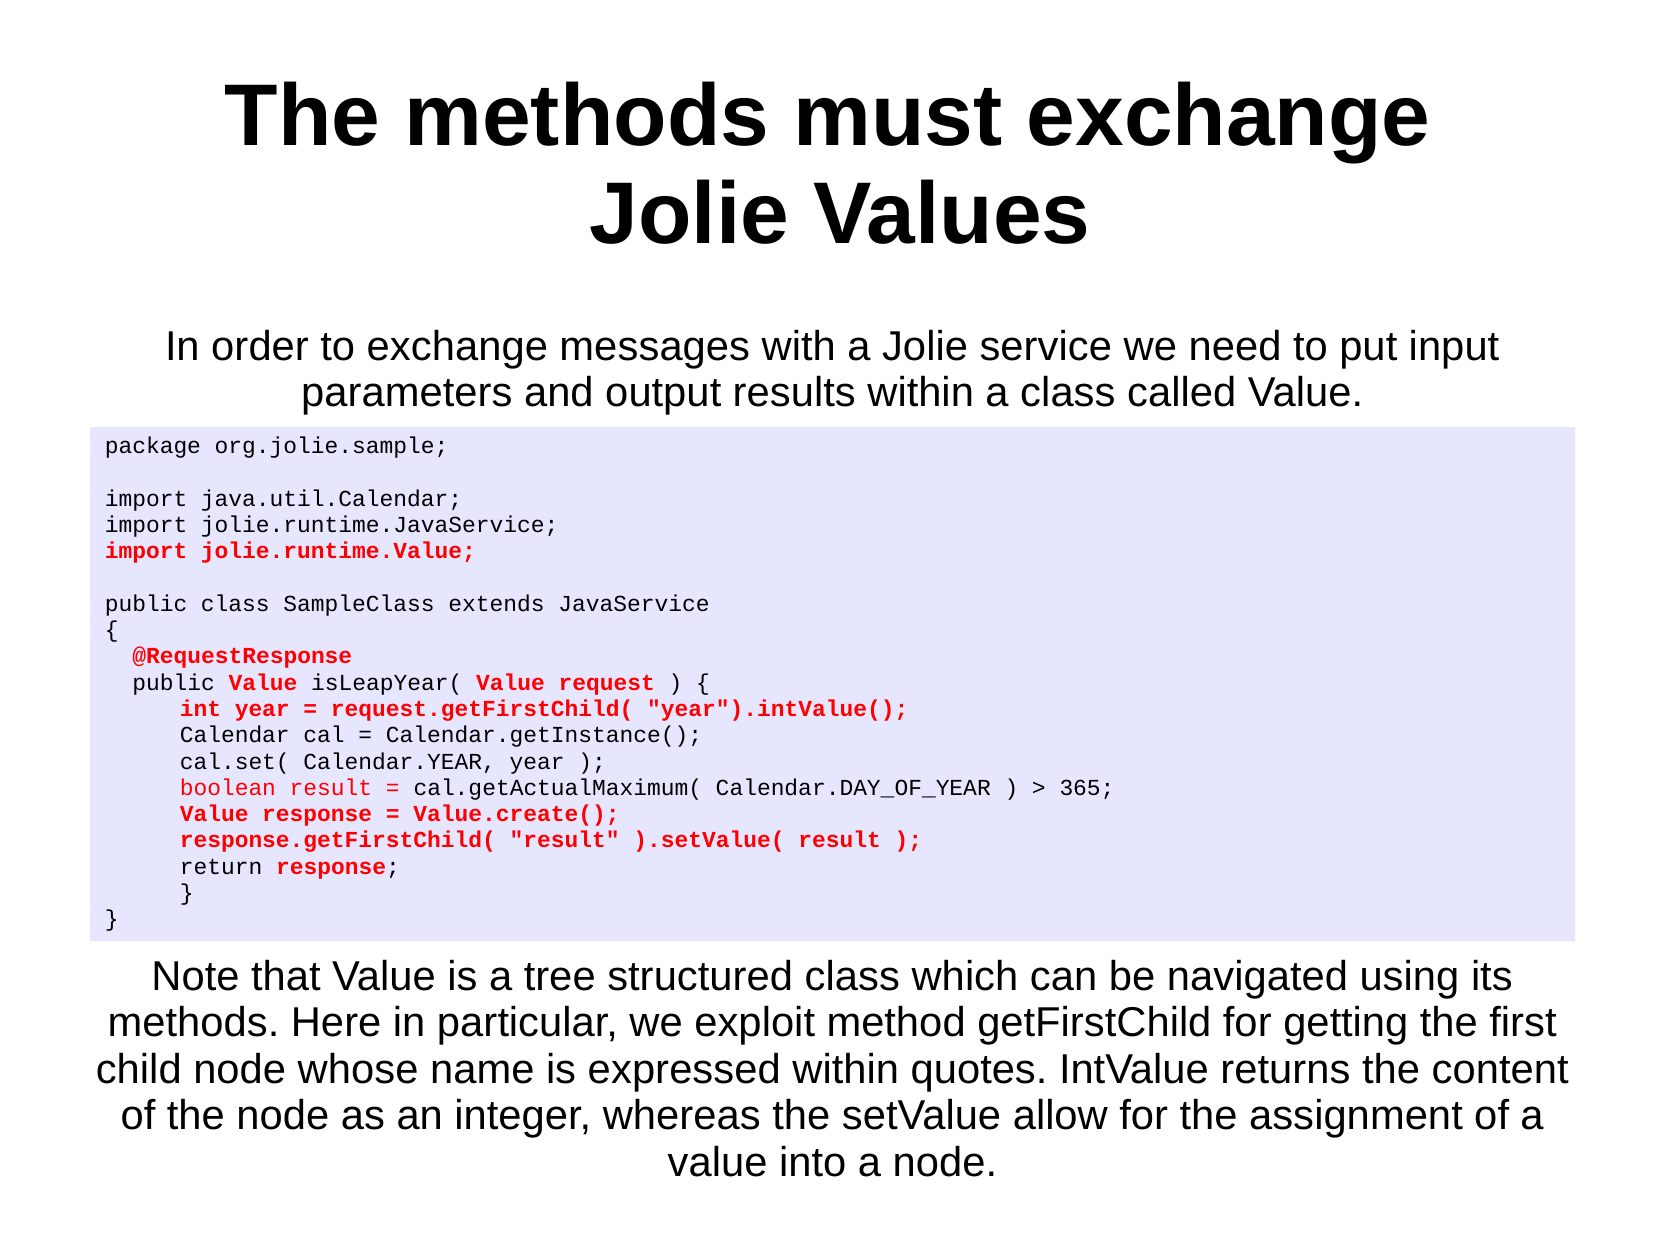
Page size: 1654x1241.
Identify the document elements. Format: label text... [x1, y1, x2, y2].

text_box package org.jolie.sample; import java.util.Calendar; import jolie.runtime.JavaService; import jolie.runtime.Value; public class SampleClass extends JavaService { @RequestResponse public Value isLeapYear( Value request ) { int year = request.getFirstChild( "year").intValue(); Calendar cal = Calendar.getInstance(); cal.set( Calendar.YEAR, year ); boolean result = cal.getActualMaximum( Calendar.DAY_OF_YEAR ) > 365; Value response = Value.create(); response.getFirstChild( "result" ).setValue( result ); return response; } } [90, 427, 1576, 942]
text_box Note that Value is a tree structured class which can be navigated using its methods. Here in particular, we exploit method getFirstChild for getting the first child node whose name is expressed within quotes. IntValue returns the content of the node as an integer, whereas the setValue allow for the assignment of a value into a node. [75, 945, 1591, 1195]
text_box The methods must exchange Jolie Values [210, 59, 1471, 271]
text_box In order to exchange messages with a Jolie service we need to put input parameters and output results within a class called Value. [75, 315, 1591, 424]
